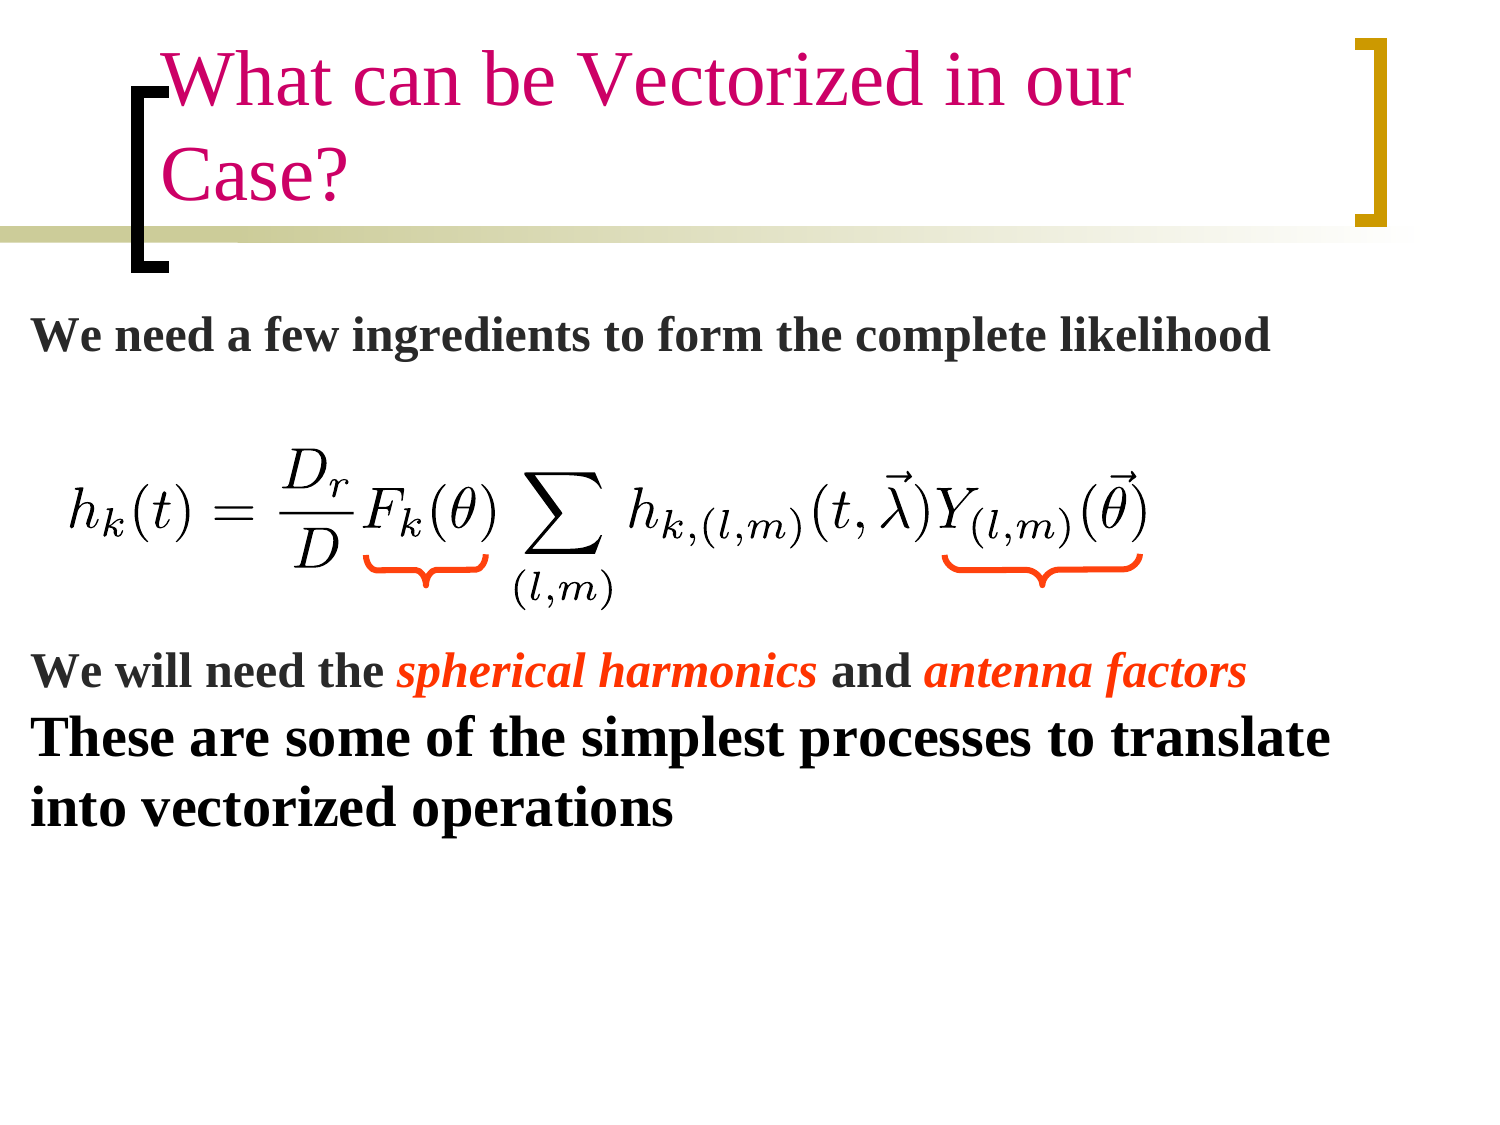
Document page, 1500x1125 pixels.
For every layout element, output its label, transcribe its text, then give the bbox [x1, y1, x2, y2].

text_box We need a few ingredients to form the complete likelihood [15, 293, 1283, 369]
text_box [66, 448, 1152, 611]
text_box We will need the spherical harmonics and antenna factors These are some of the simplest processes to translate into vectorized operations [15, 630, 1344, 846]
title What can be Vectorized in our Case? [75, 0, 1353, 225]
